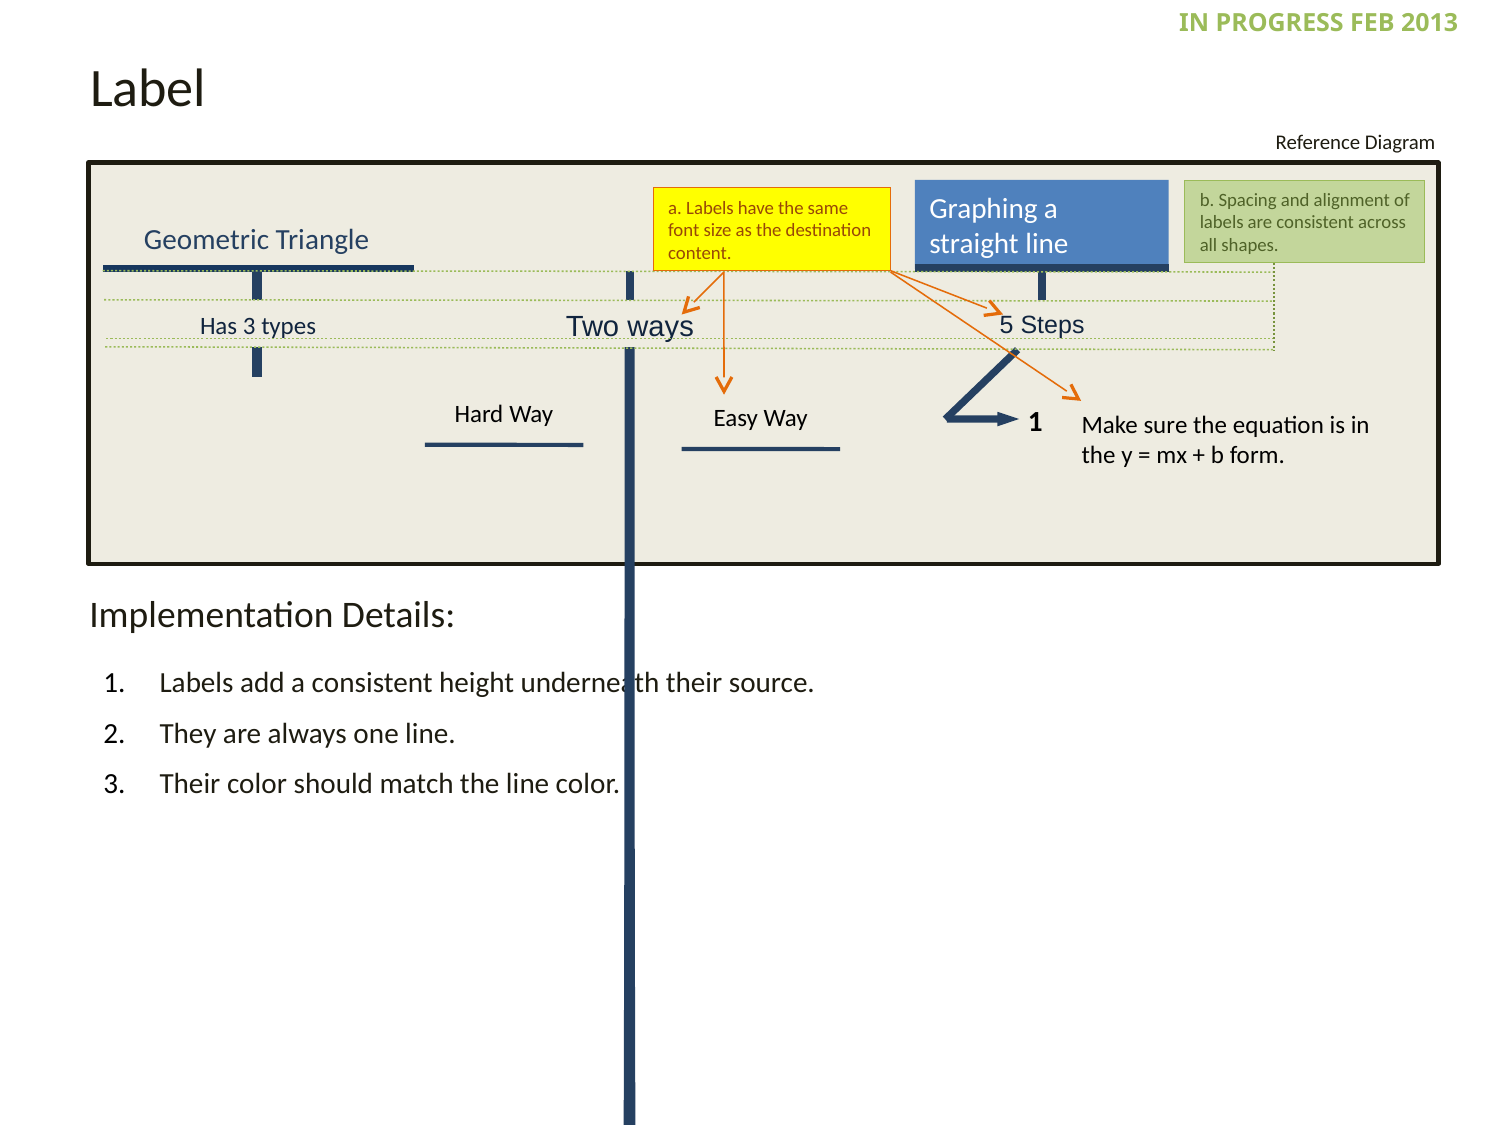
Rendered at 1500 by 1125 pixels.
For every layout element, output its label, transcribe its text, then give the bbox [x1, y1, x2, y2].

text_box Two ways [550, 300, 710, 351]
text_box a. Labels have the same font size as the destination content. [653, 187, 891, 271]
text_box Labels add a consistent height underneath their source. They are always one line. Their color should match the line color. [88, 641, 624, 857]
text_box [88, 162, 1439, 564]
text_box b. Spacing and alignment of labels are consistent across all shapes. [1184, 180, 1425, 263]
text_box Labels add a consistent height underneath their source. They are always one line. Their color should match the line color. [635, 641, 1450, 857]
text_box Hard Way [424, 380, 584, 442]
text_box Geometric Triangle [88, 204, 425, 272]
text_box Has 3 types [162, 300, 354, 349]
text_box Easy Way [681, 384, 841, 447]
text_box 1 [1079, 394, 1123, 400]
text_box Reference Diagram [1213, 121, 1450, 162]
text_box Make sure the equation is in the y = mx + b form. [1066, 400, 1400, 470]
text_box [900, 276, 984, 333]
text_box IN PROGRESS FEB 2013 [1164, 0, 1474, 44]
title Label [75, 45, 1439, 125]
text_box 1 [1013, 394, 1074, 459]
text_box 5 Steps [984, 301, 1100, 346]
text_box Implementation Details: [74, 582, 574, 643]
text_box Graphing a straight line [914, 179, 1169, 264]
